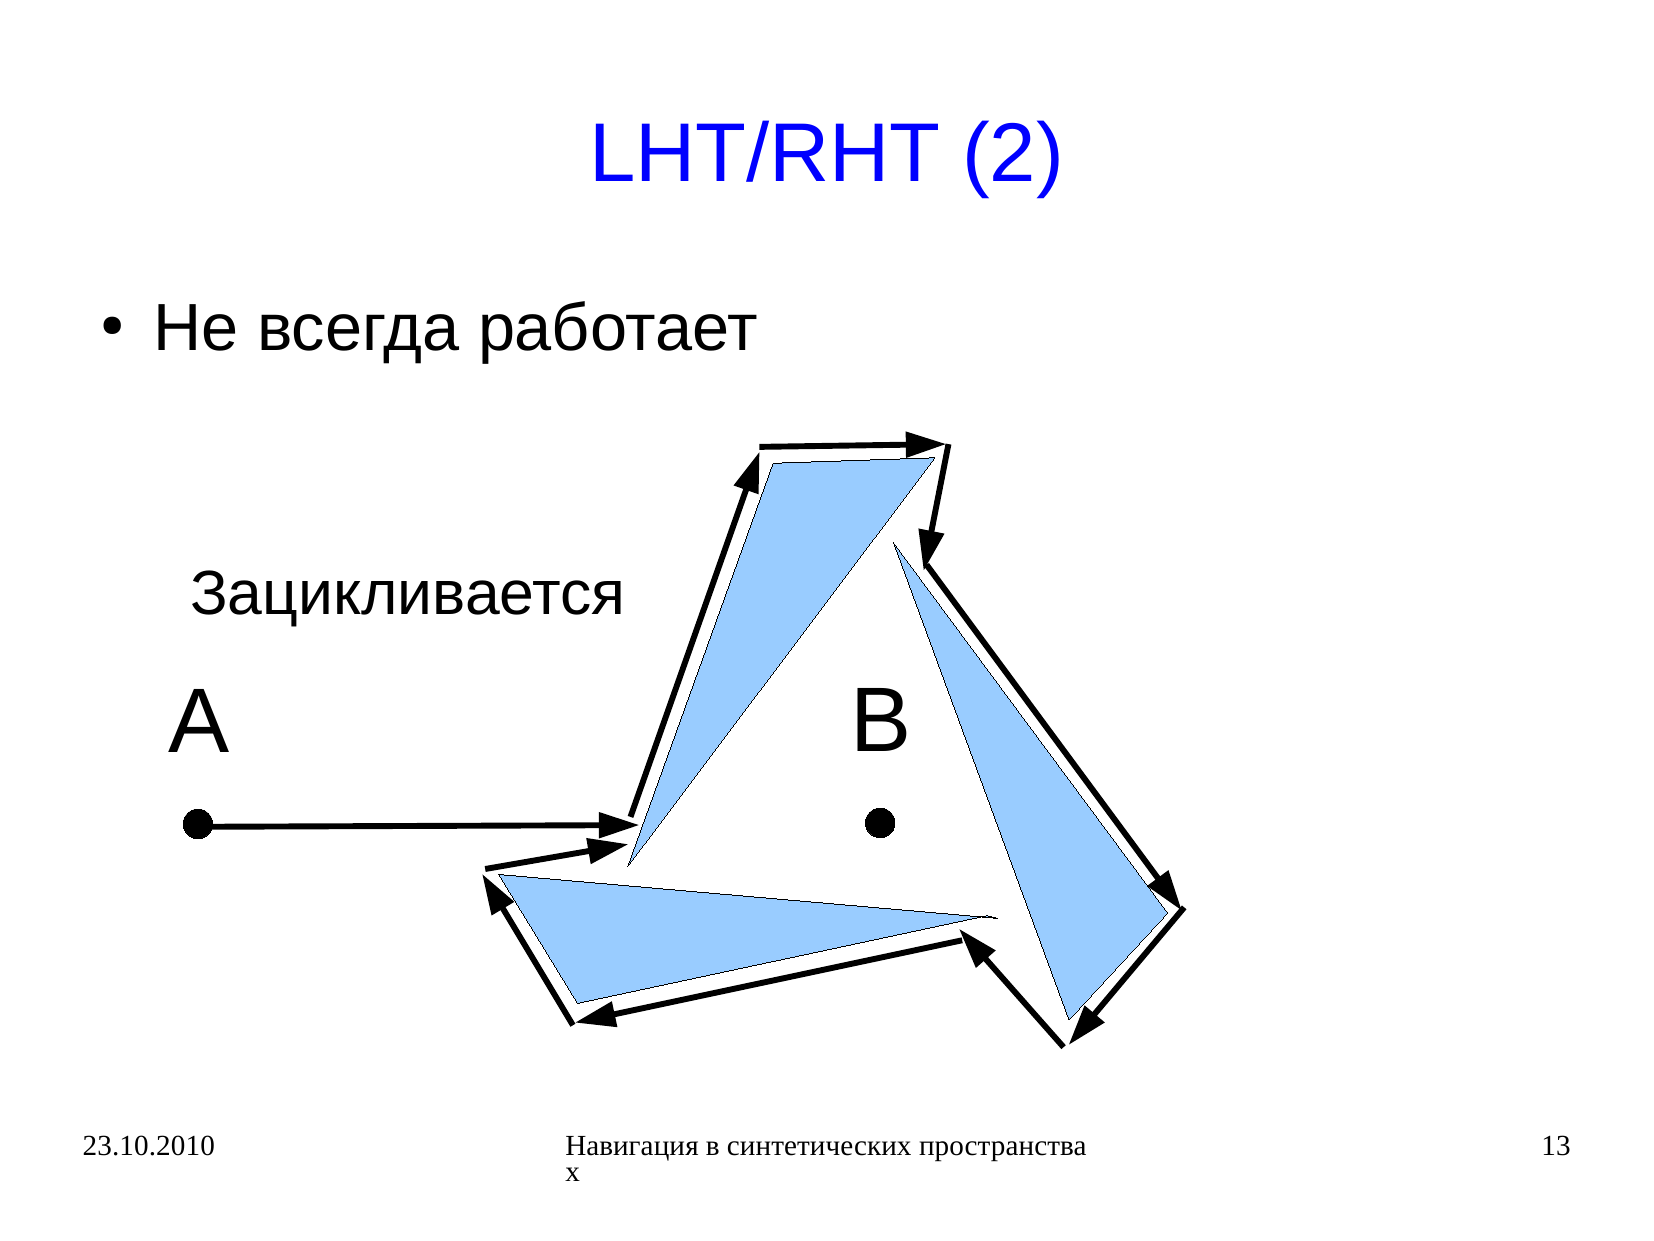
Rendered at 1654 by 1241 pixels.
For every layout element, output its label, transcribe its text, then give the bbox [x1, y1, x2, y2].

title LHT/RHT (2) [82, 49, 1571, 257]
list Не всегда работает [82, 290, 1571, 1109]
text_box B [835, 661, 980, 779]
text_box [627, 457, 935, 867]
text_box A [153, 662, 302, 780]
text_box [498, 874, 998, 1004]
text_box [893, 542, 1168, 1020]
text_box [865, 808, 895, 838]
text_box [183, 809, 213, 839]
text_box Зацикливается [175, 550, 641, 636]
